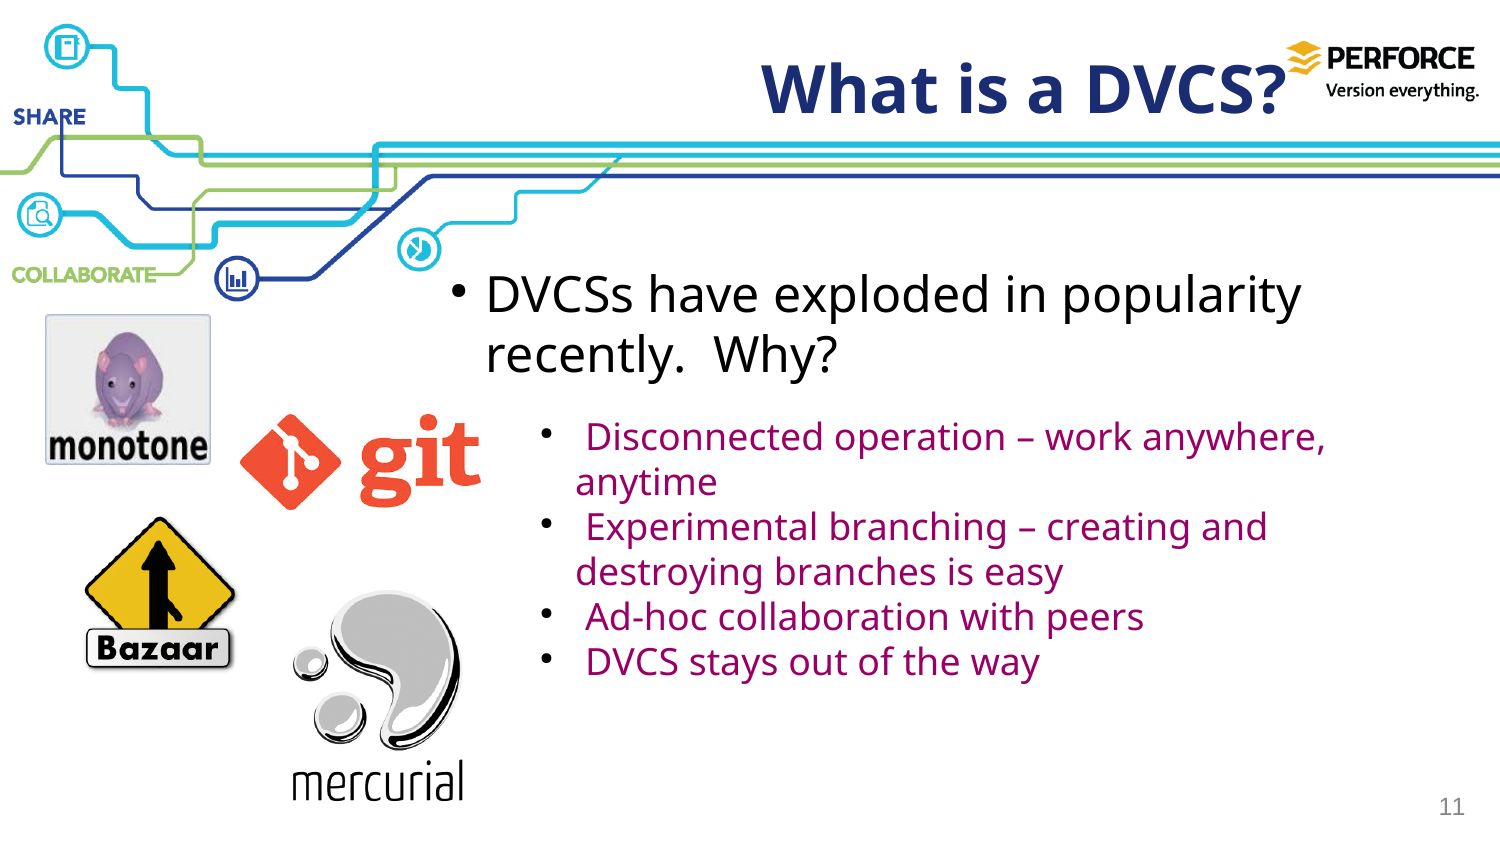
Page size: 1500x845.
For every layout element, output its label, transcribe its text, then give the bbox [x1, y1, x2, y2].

title What is a DVCS? [746, 39, 1500, 136]
text_box Disconnected operation – work anywhere, anytime Experimental branching – creating and destroying branches is easy Ad-hoc collaboration with peers DVCS stays out of the way [525, 405, 1310, 691]
text_box DVCSs have exploded in popularity recently. Why? [435, 255, 1371, 630]
text_box <number> [1131, 782, 1482, 828]
picture [0, 0, 1500, 845]
